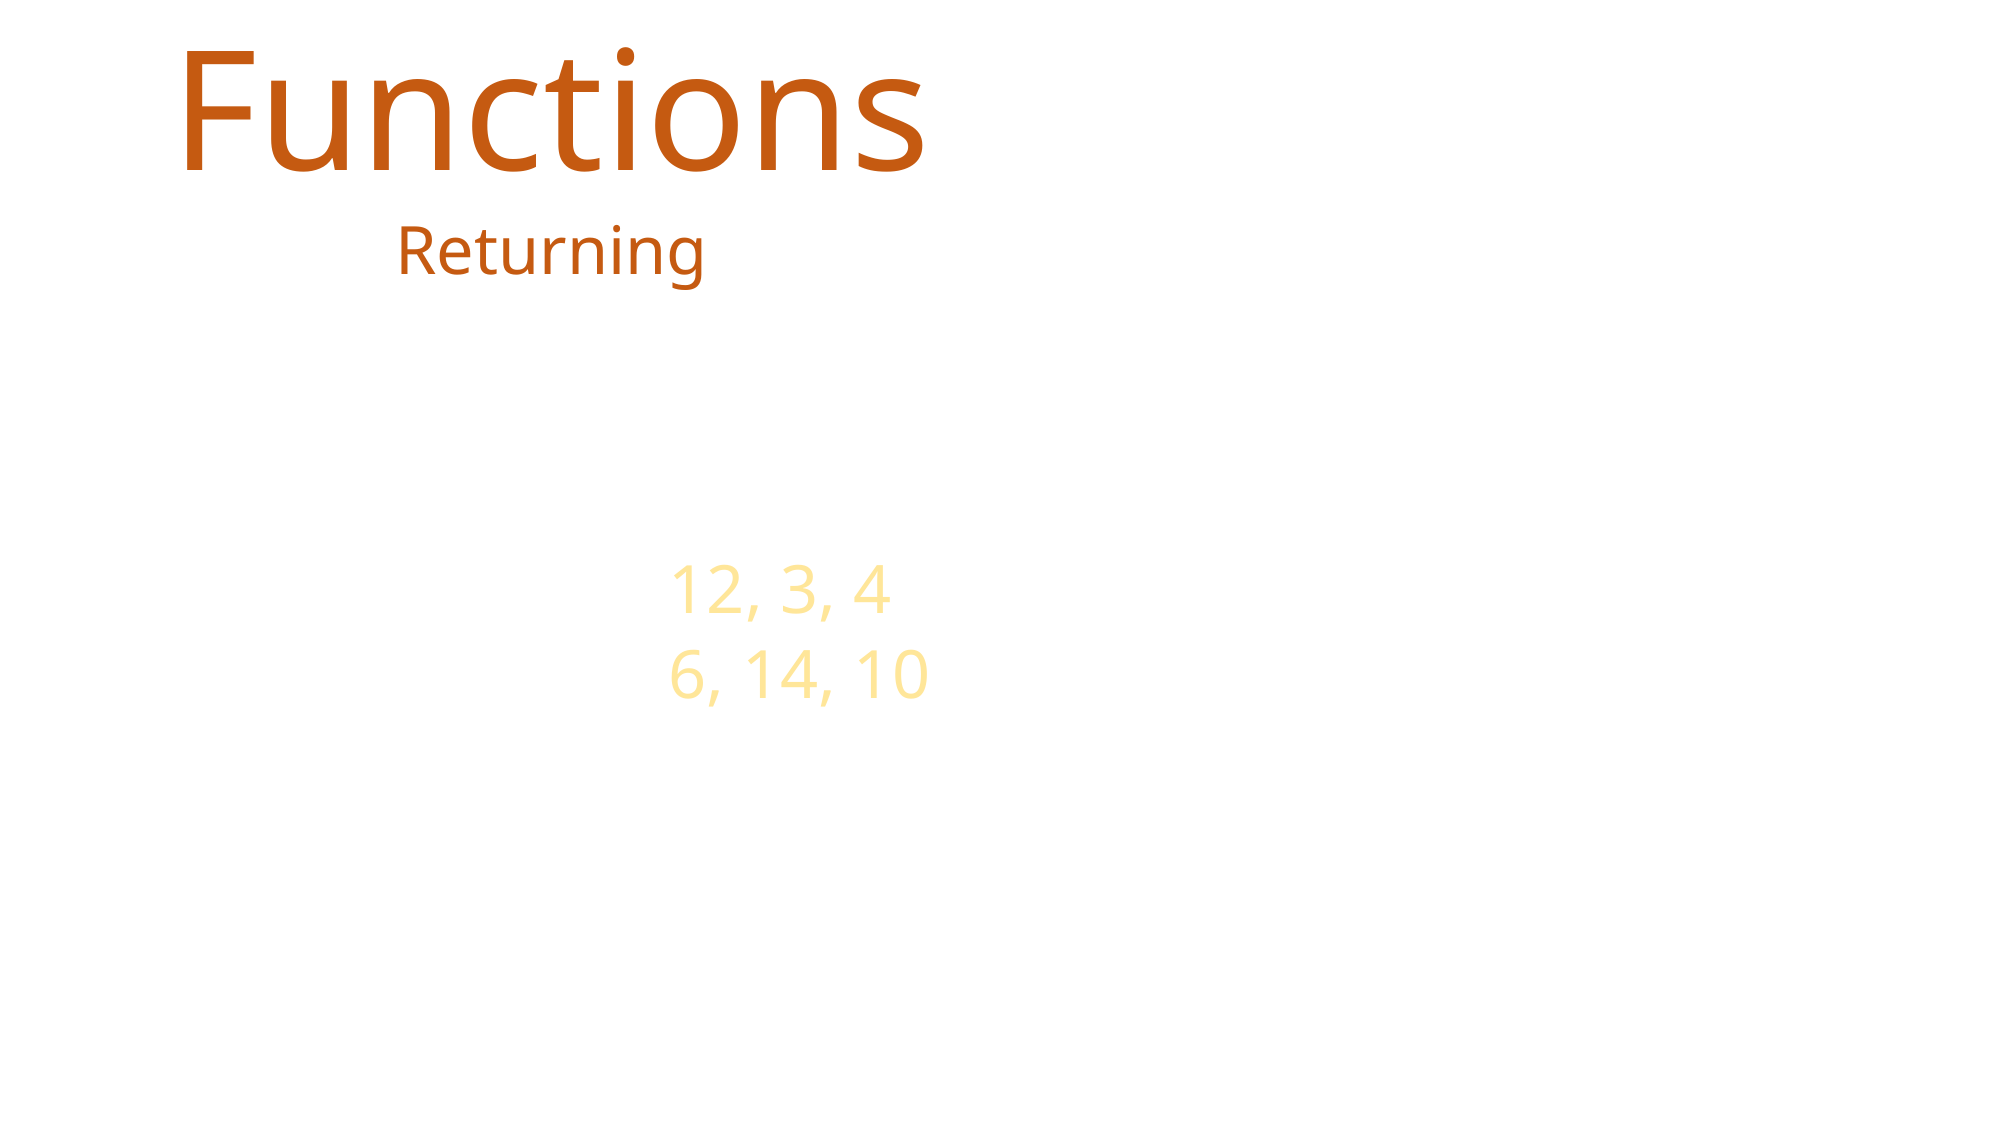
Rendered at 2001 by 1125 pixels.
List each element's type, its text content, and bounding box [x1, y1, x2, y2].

list Functions Returning def volume(x, y, z): return x * y * z cube1 = volume(12, 3, 4) cube2 = volume(6, 14, 10) [137, 34, 1863, 1088]
